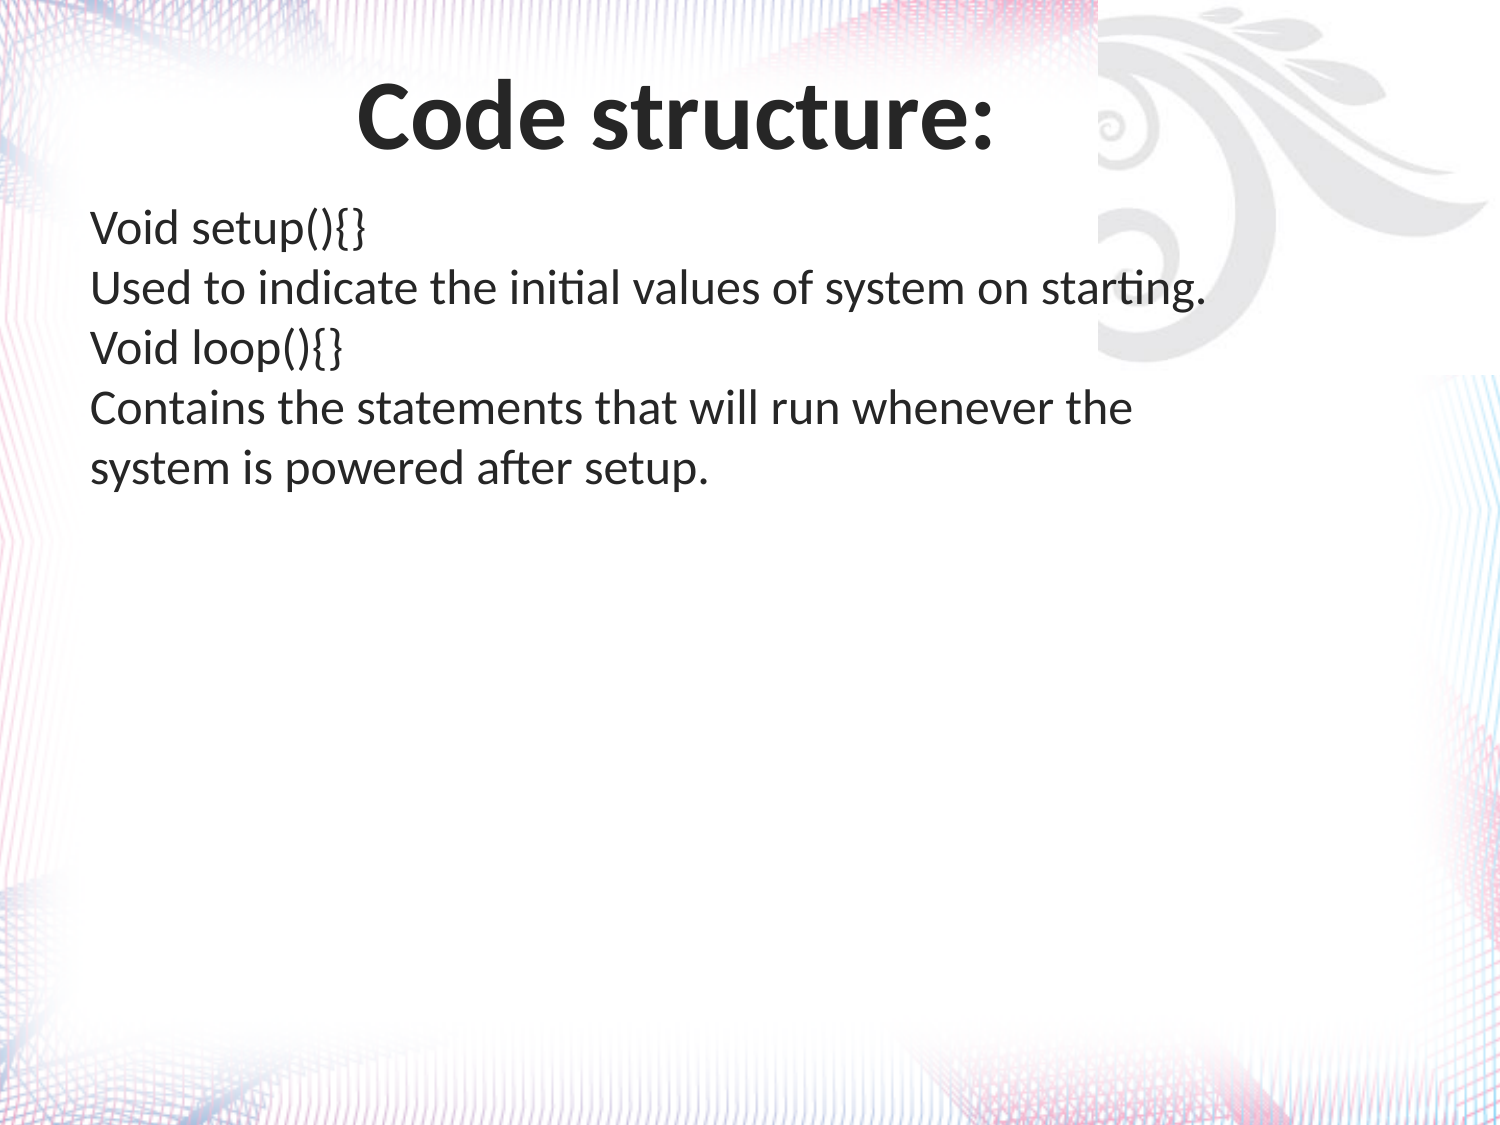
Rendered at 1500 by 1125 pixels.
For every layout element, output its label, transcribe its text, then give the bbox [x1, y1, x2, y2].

picture [0, 0, 1500, 1125]
text_box Void setup(){} Used to indicate the initial values of system on starting. Void loop(){} Contains the statements that will run whenever the system is powered after setup. [74, 188, 1261, 925]
title Code structure: [58, 50, 1297, 188]
